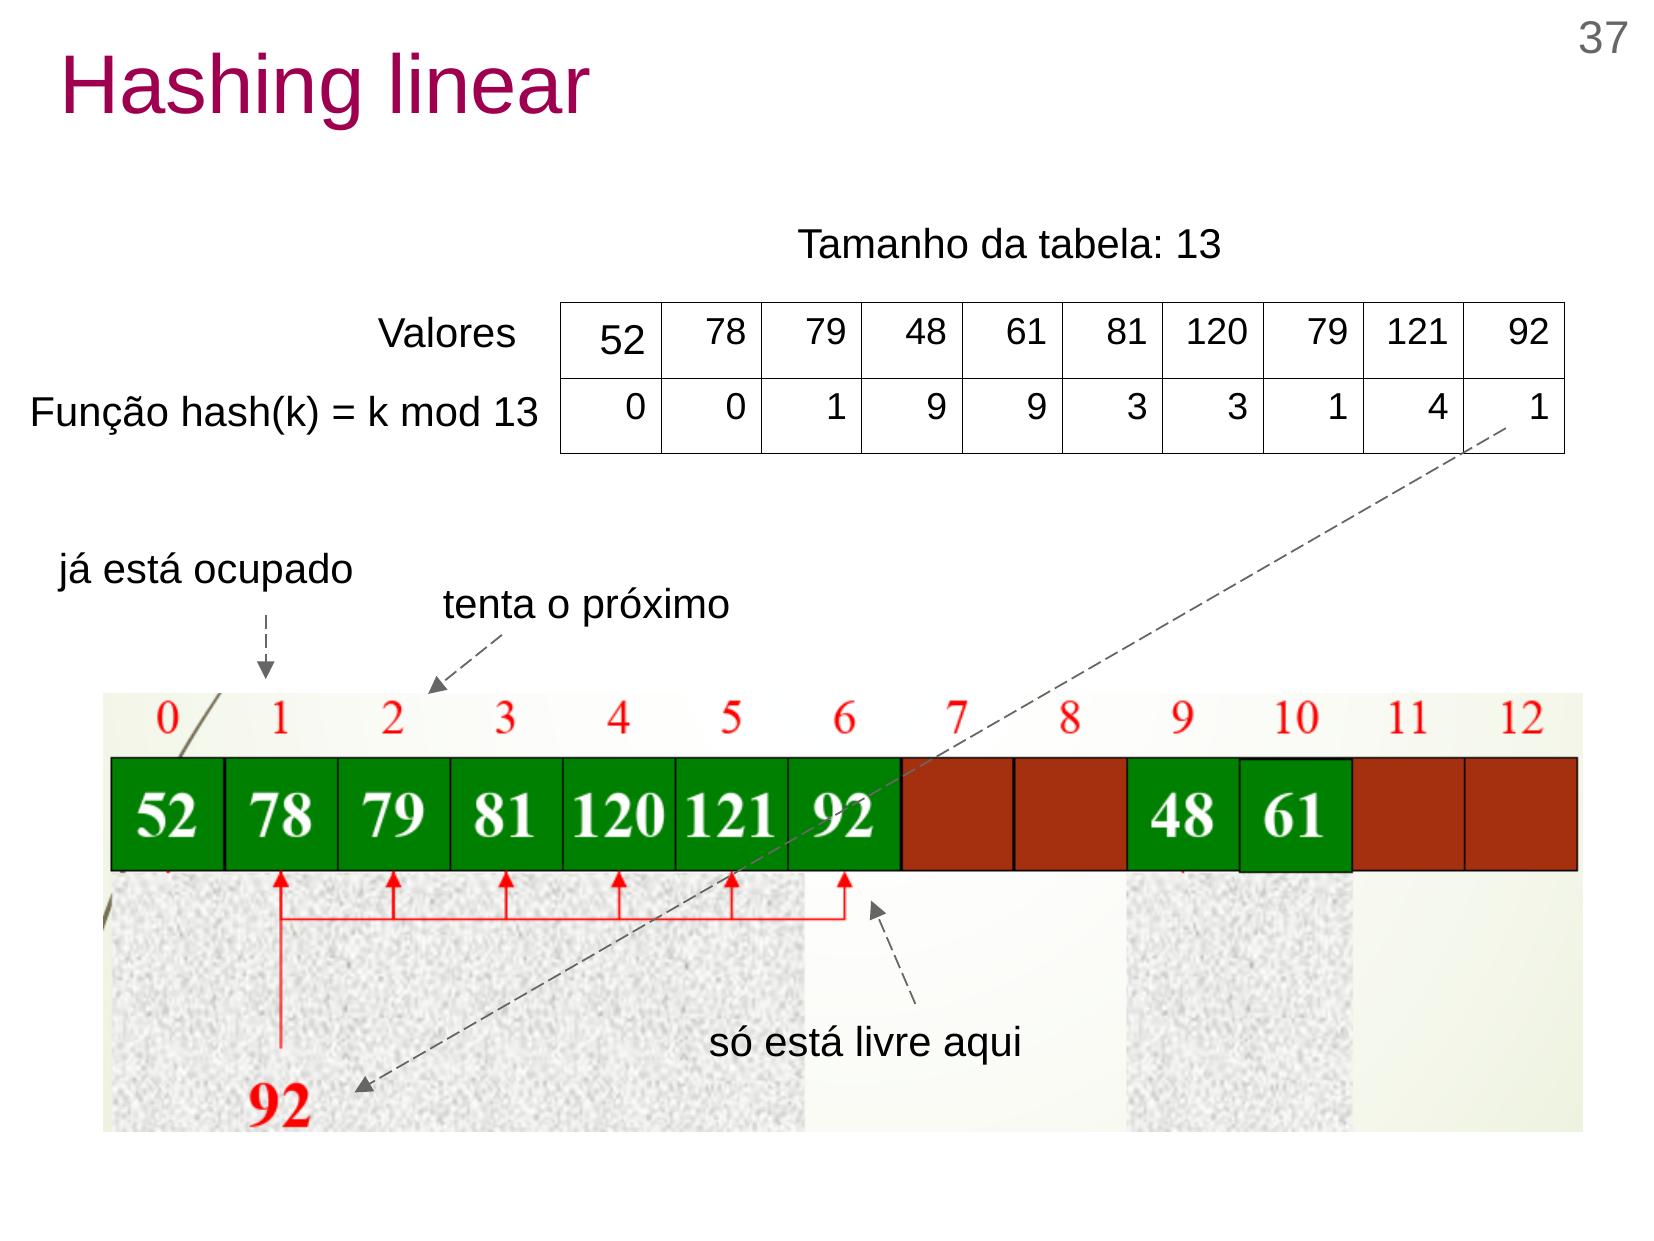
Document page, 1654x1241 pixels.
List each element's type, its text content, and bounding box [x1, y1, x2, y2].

table_header 120 [1163, 303, 1263, 378]
table_header 78 [662, 303, 761, 378]
table_header 52 [561, 303, 661, 378]
table_cell 3 [1063, 379, 1162, 453]
table_header 121 [1364, 303, 1463, 378]
table_header 92 [1464, 303, 1564, 378]
text_box Função hash(k) = k mod 13 [14, 374, 555, 443]
text_box Tamanho da tabela: 13 [782, 206, 1329, 303]
picture [103, 693, 1583, 1132]
table_cell 1 [1464, 379, 1564, 453]
text_box tenta o próximo [428, 566, 746, 635]
table_header 61 [963, 303, 1062, 378]
table_header 79 [1264, 303, 1363, 378]
text_box só está livre aqui [693, 1003, 1038, 1073]
table_header 79 [762, 303, 861, 378]
table_cell 1 [1264, 379, 1363, 453]
table_cell 0 [662, 379, 761, 453]
table_cell 3 [1163, 379, 1263, 453]
table_header 81 [1063, 303, 1162, 378]
text_box já está ocupado [44, 531, 369, 600]
text_box Valores [363, 295, 532, 364]
title Hashing linear [59, 29, 1595, 148]
table_cell 9 [862, 379, 962, 453]
table_cell 1 [762, 379, 861, 453]
table_cell 0 [561, 379, 661, 453]
table_cell 9 [963, 379, 1062, 453]
table_header 48 [862, 303, 962, 378]
table_cell 4 [1364, 379, 1463, 453]
